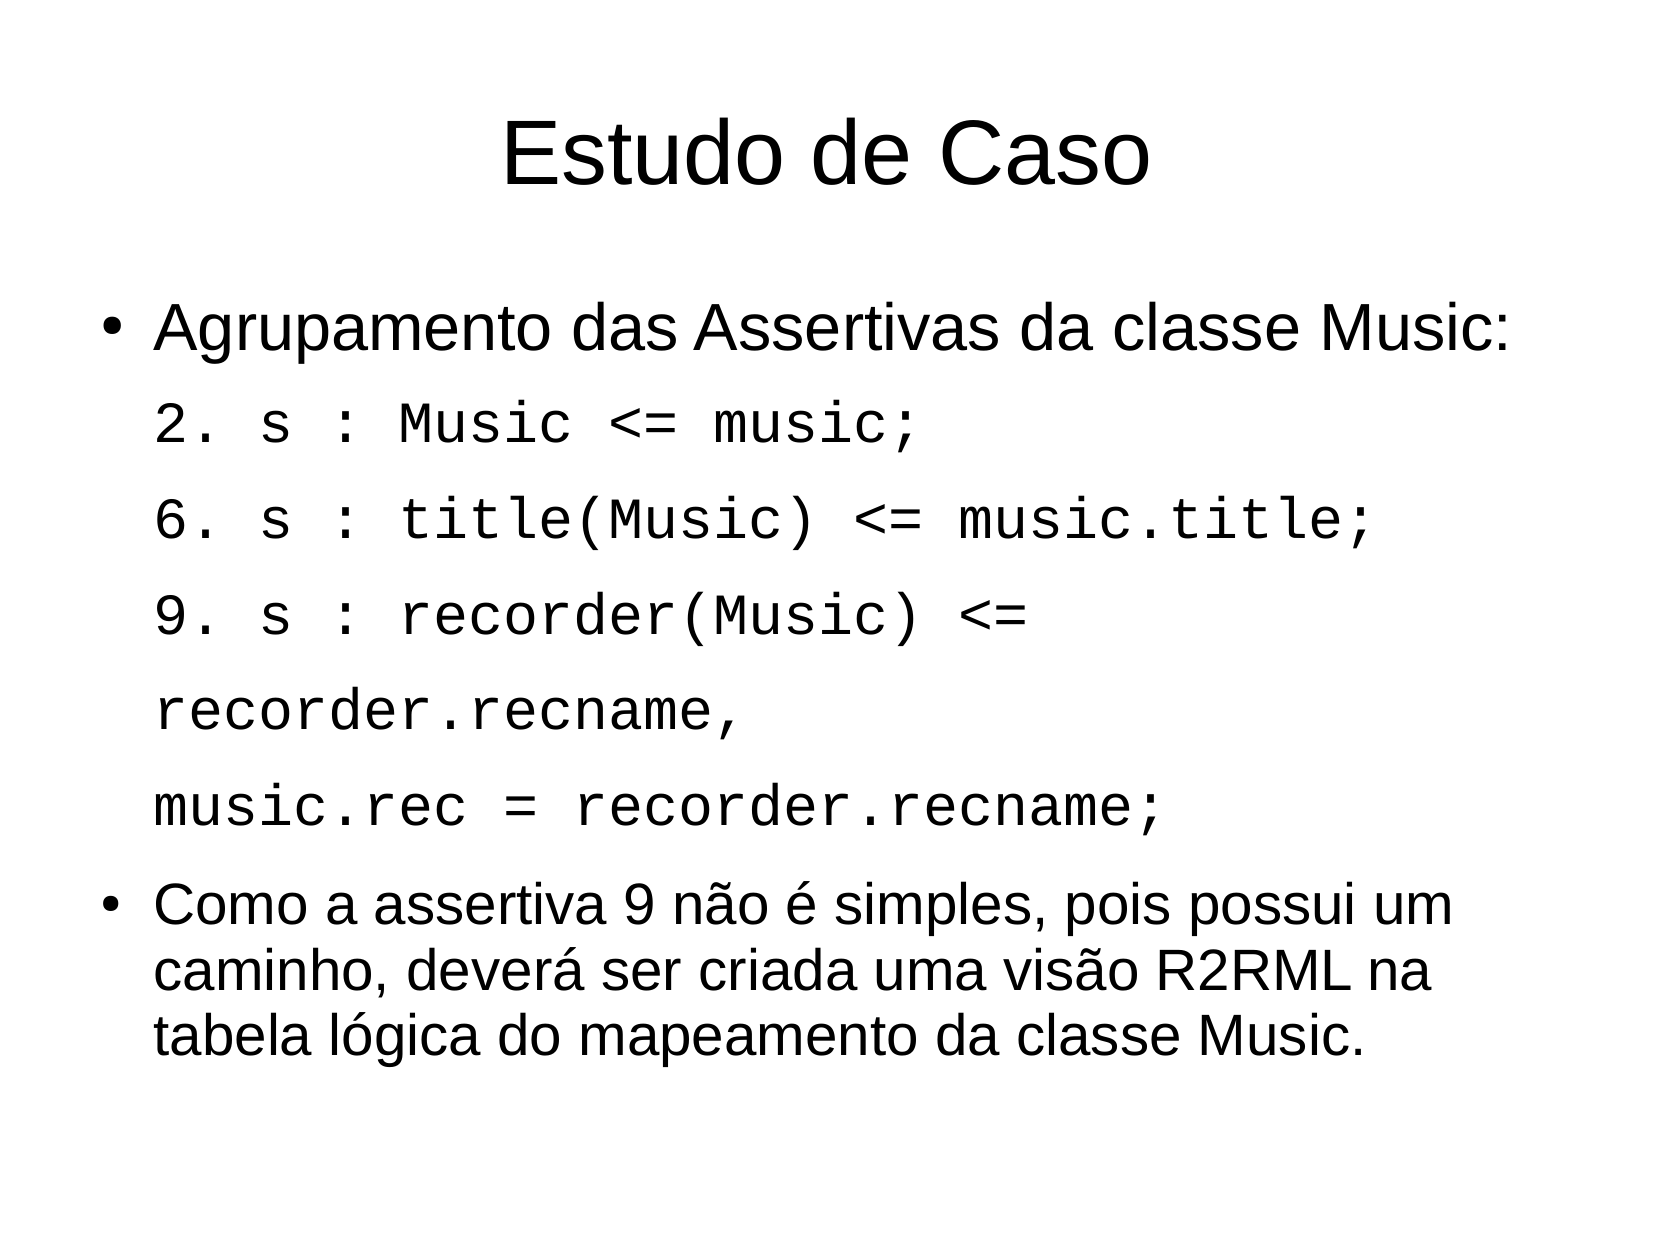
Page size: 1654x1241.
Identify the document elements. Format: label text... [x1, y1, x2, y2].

title Estudo de Caso [82, 49, 1571, 257]
list Agrupamento das Assertivas da classe Music: 2. s : Music <= music; 6. s : title(Music) <= music.title; 9. s : recorder(Music) <= recorder.recname, music.rec = recorder.recname; Como a assertiva 9 não é simples, pois possui um caminho, deverá ser criada uma visão R2RML na tabela lógica do mapeamento da classe Music. [82, 290, 1571, 1143]
